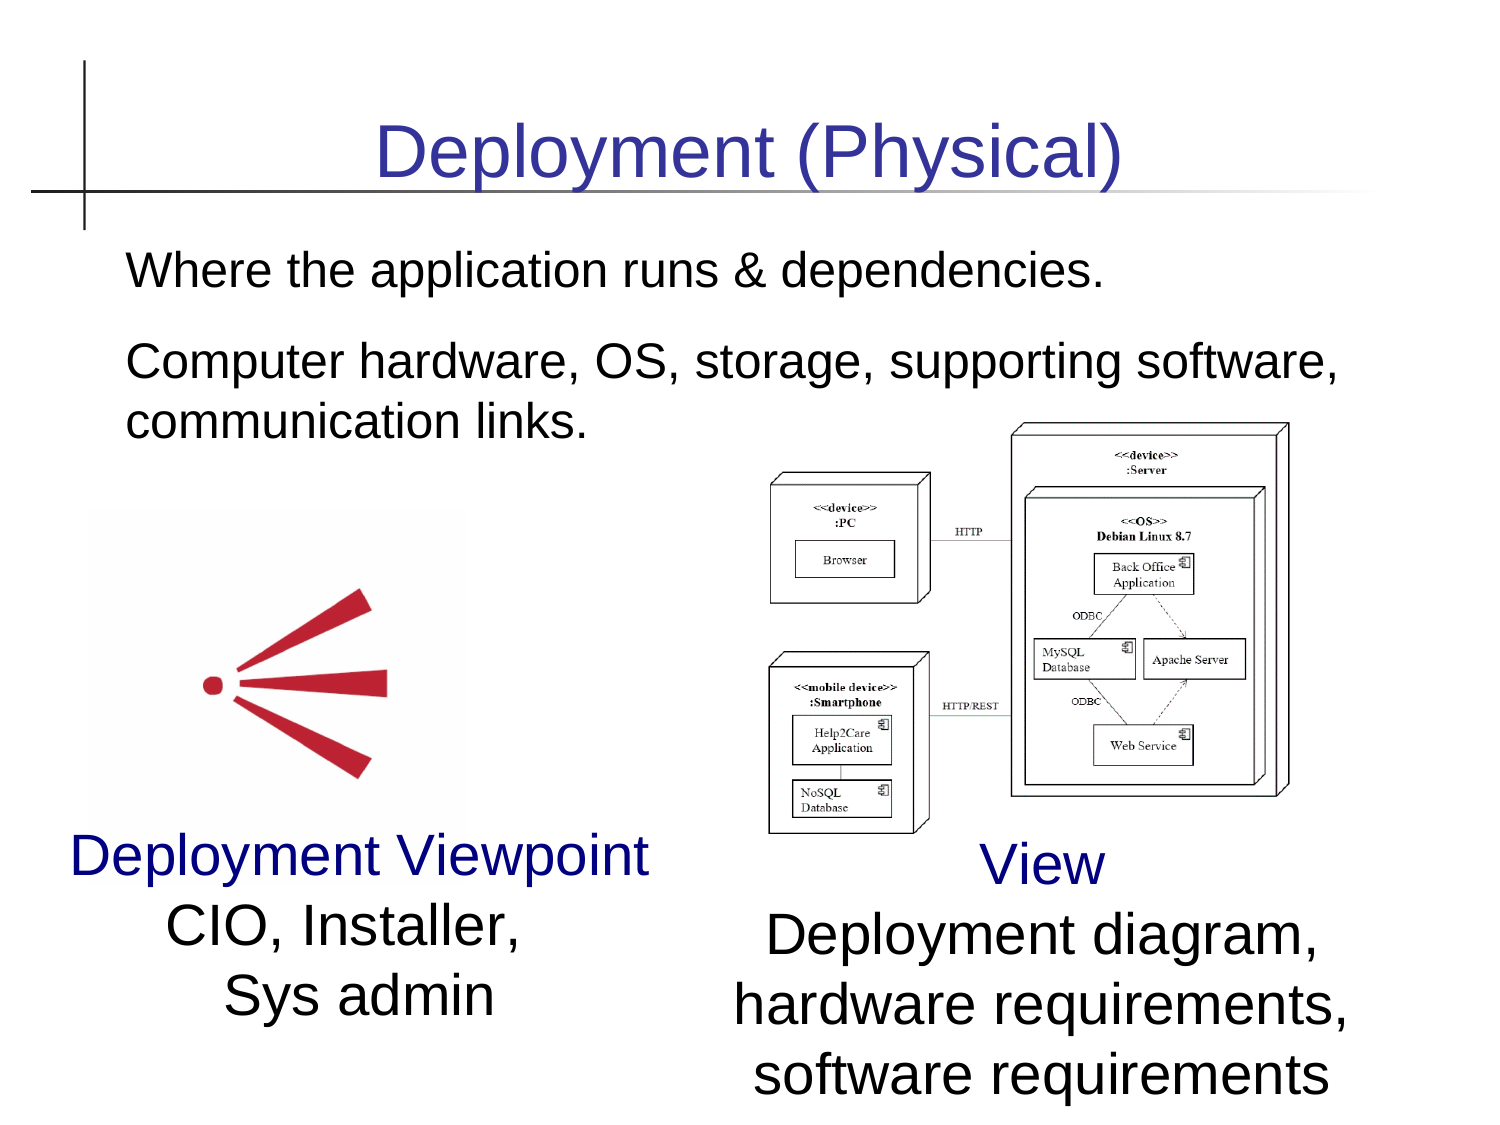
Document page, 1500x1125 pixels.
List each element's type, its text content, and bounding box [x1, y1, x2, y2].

text_box Deployment Viewpoint CIO, Installer, Sys admin [30, 810, 691, 1105]
title Deployment (Physical) [50, 37, 1450, 201]
picture [766, 419, 1291, 837]
list Where the application runs & dependencies. Computer hardware, OS, storage, supporting software, communication links. [110, 229, 1411, 496]
picture [89, 509, 466, 810]
text_box View Deployment diagram, hardware requirements, software requirements [690, 819, 1396, 1114]
